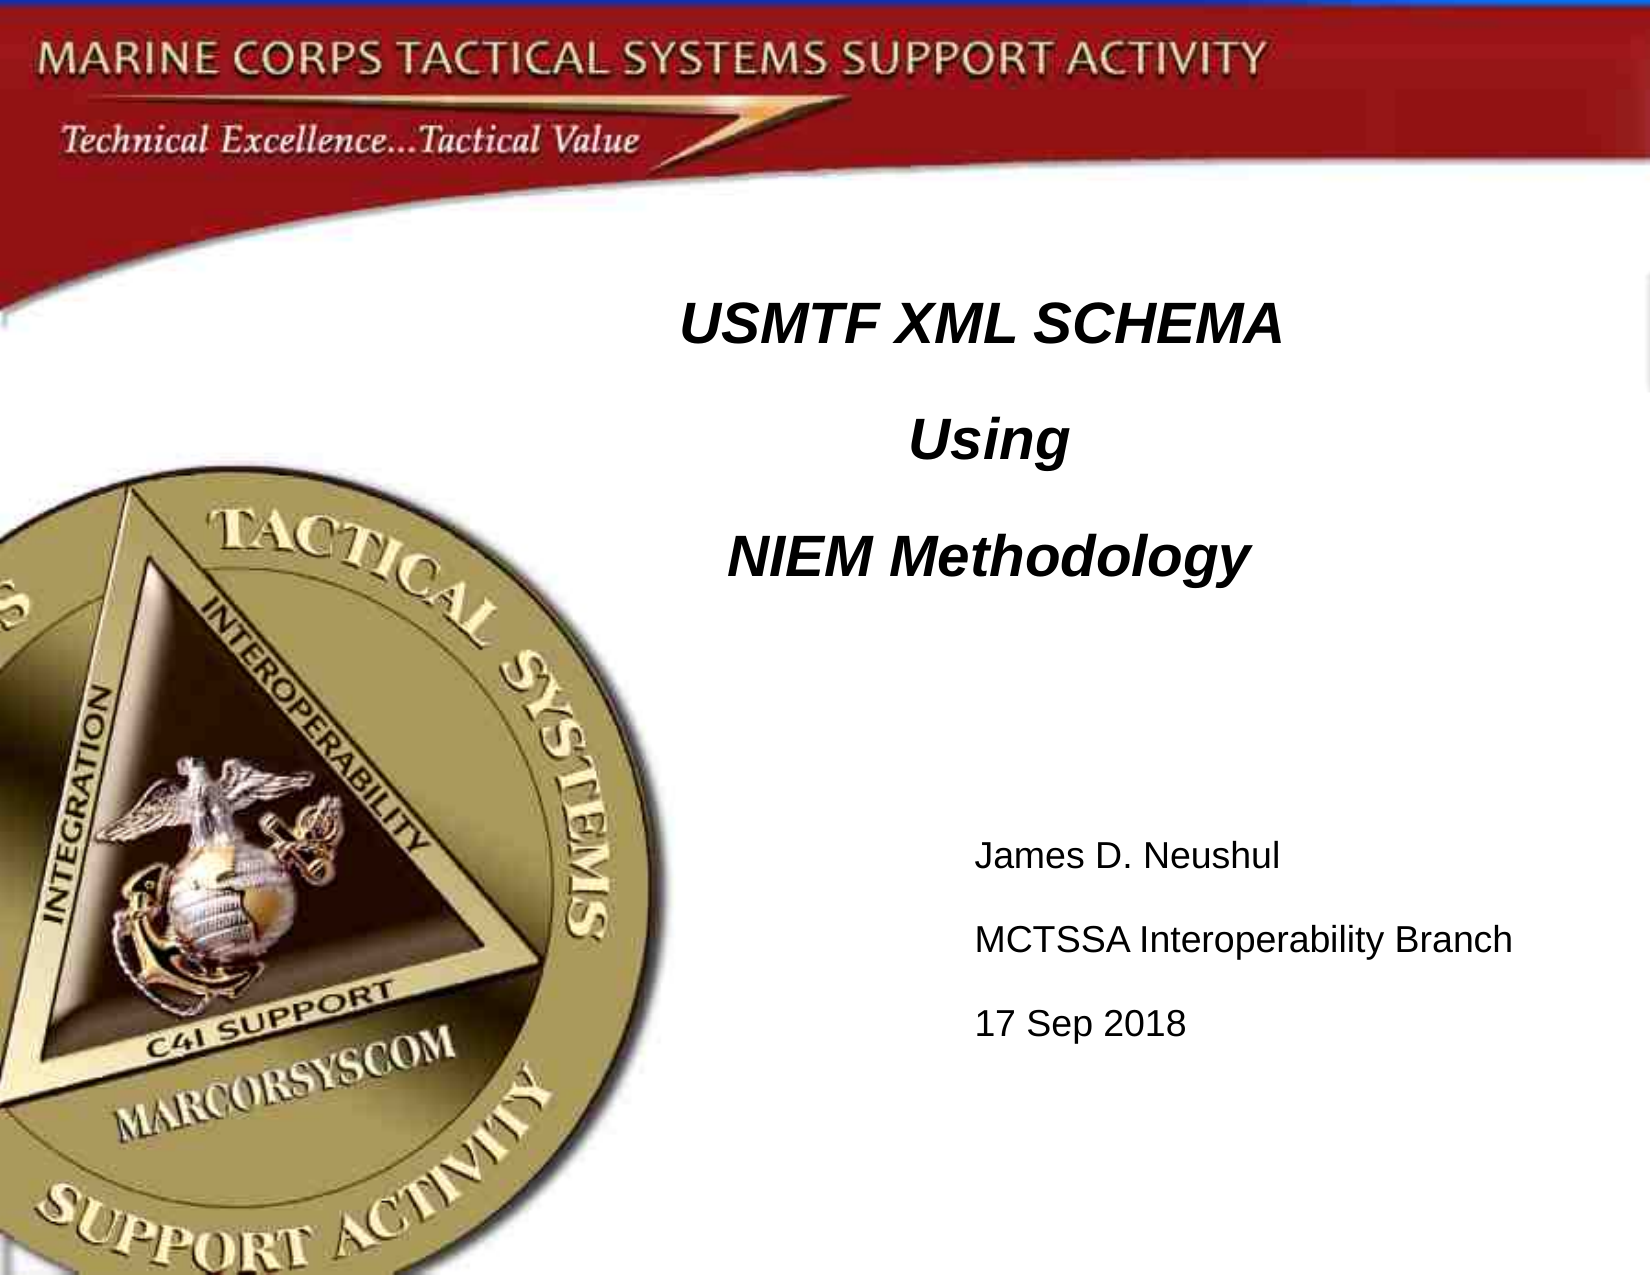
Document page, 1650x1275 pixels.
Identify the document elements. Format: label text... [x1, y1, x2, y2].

text_box James D. Neushul MCTSSA Interoperability Branch 17 Sep 2018 [959, 827, 1529, 1053]
picture [0, 0, 1650, 1275]
text_box USMTF XML SCHEMA Using NIEM Methodology [464, 283, 1515, 604]
